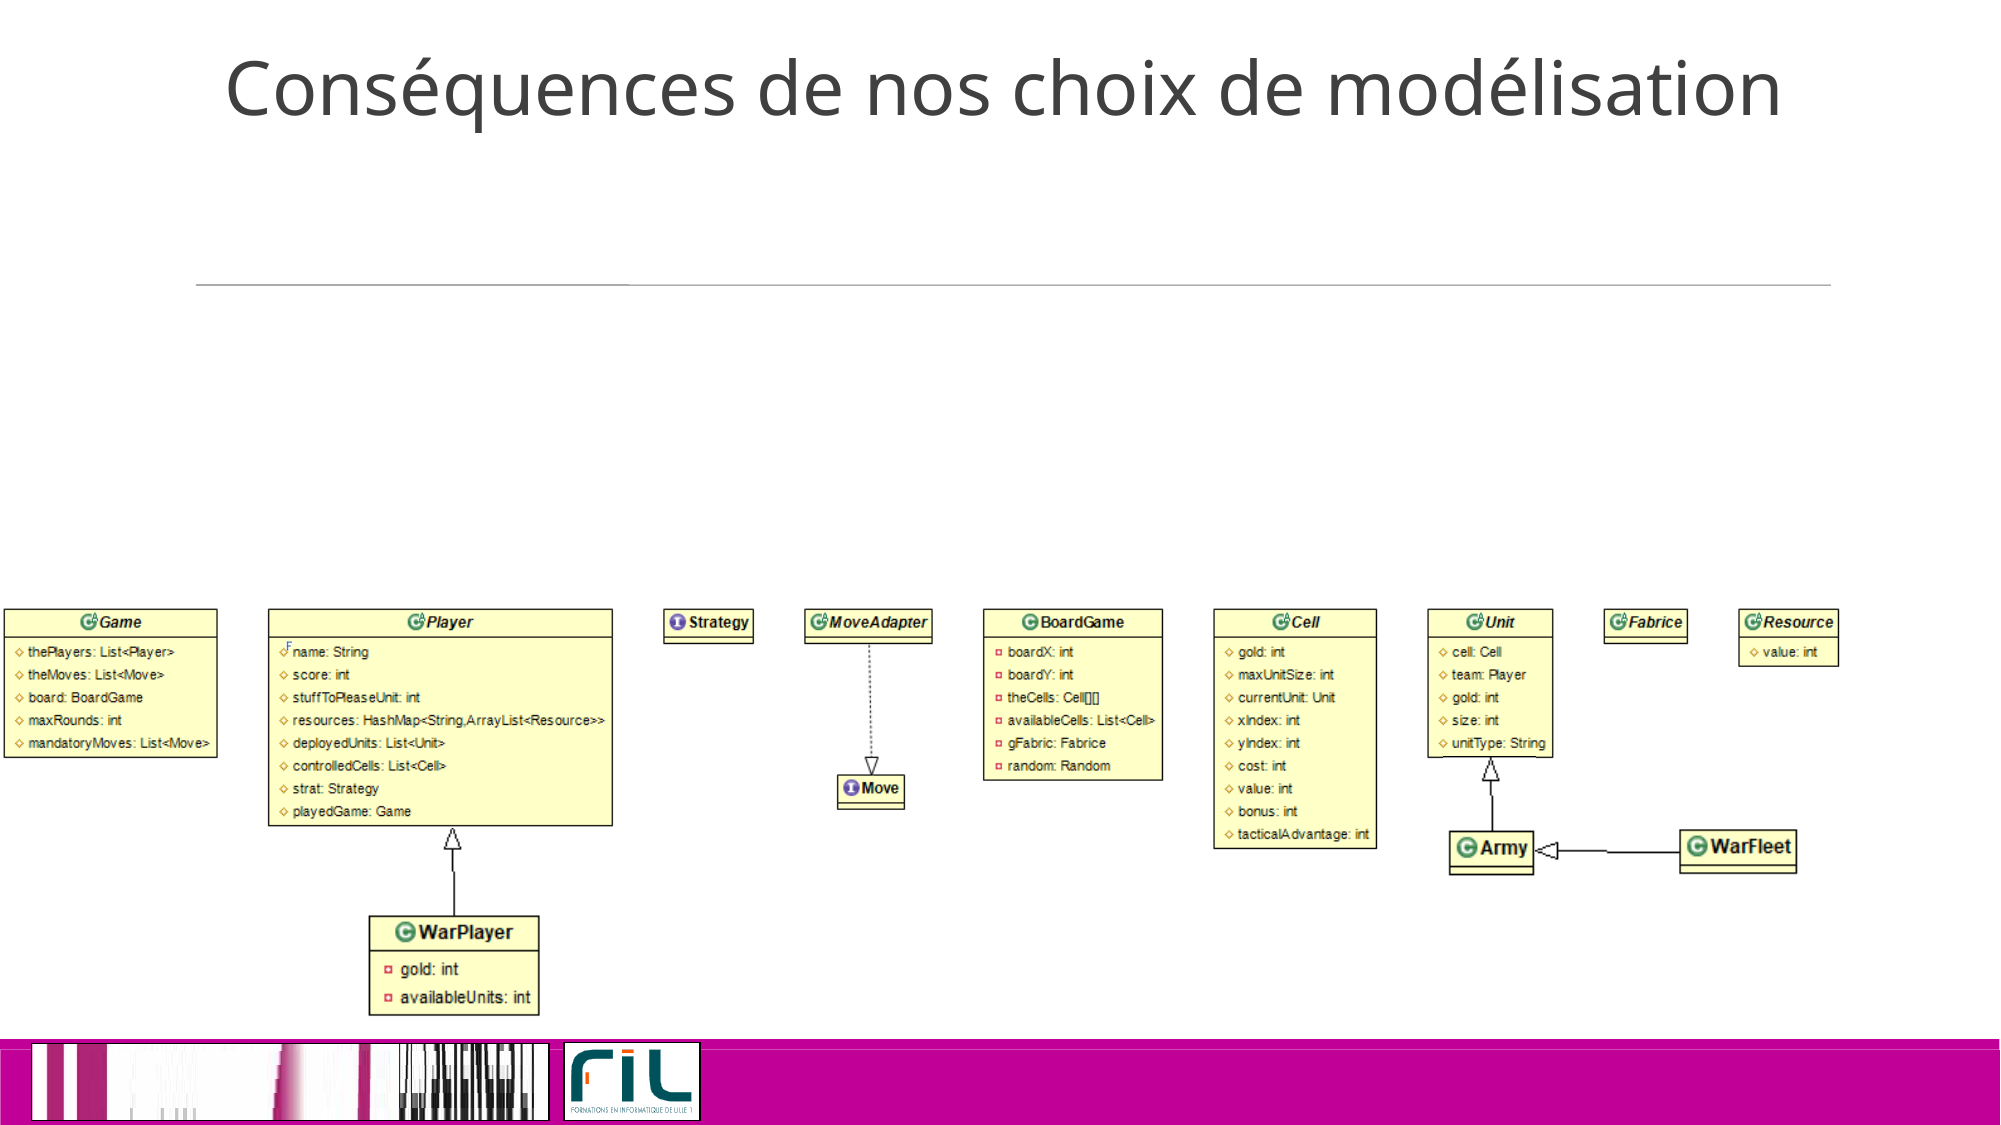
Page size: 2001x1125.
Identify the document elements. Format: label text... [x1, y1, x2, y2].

title Conséquences de nos choix de modélisation [180, 47, 1831, 286]
picture [564, 1043, 699, 1120]
picture [32, 1044, 549, 1120]
picture [0, 605, 1843, 1027]
